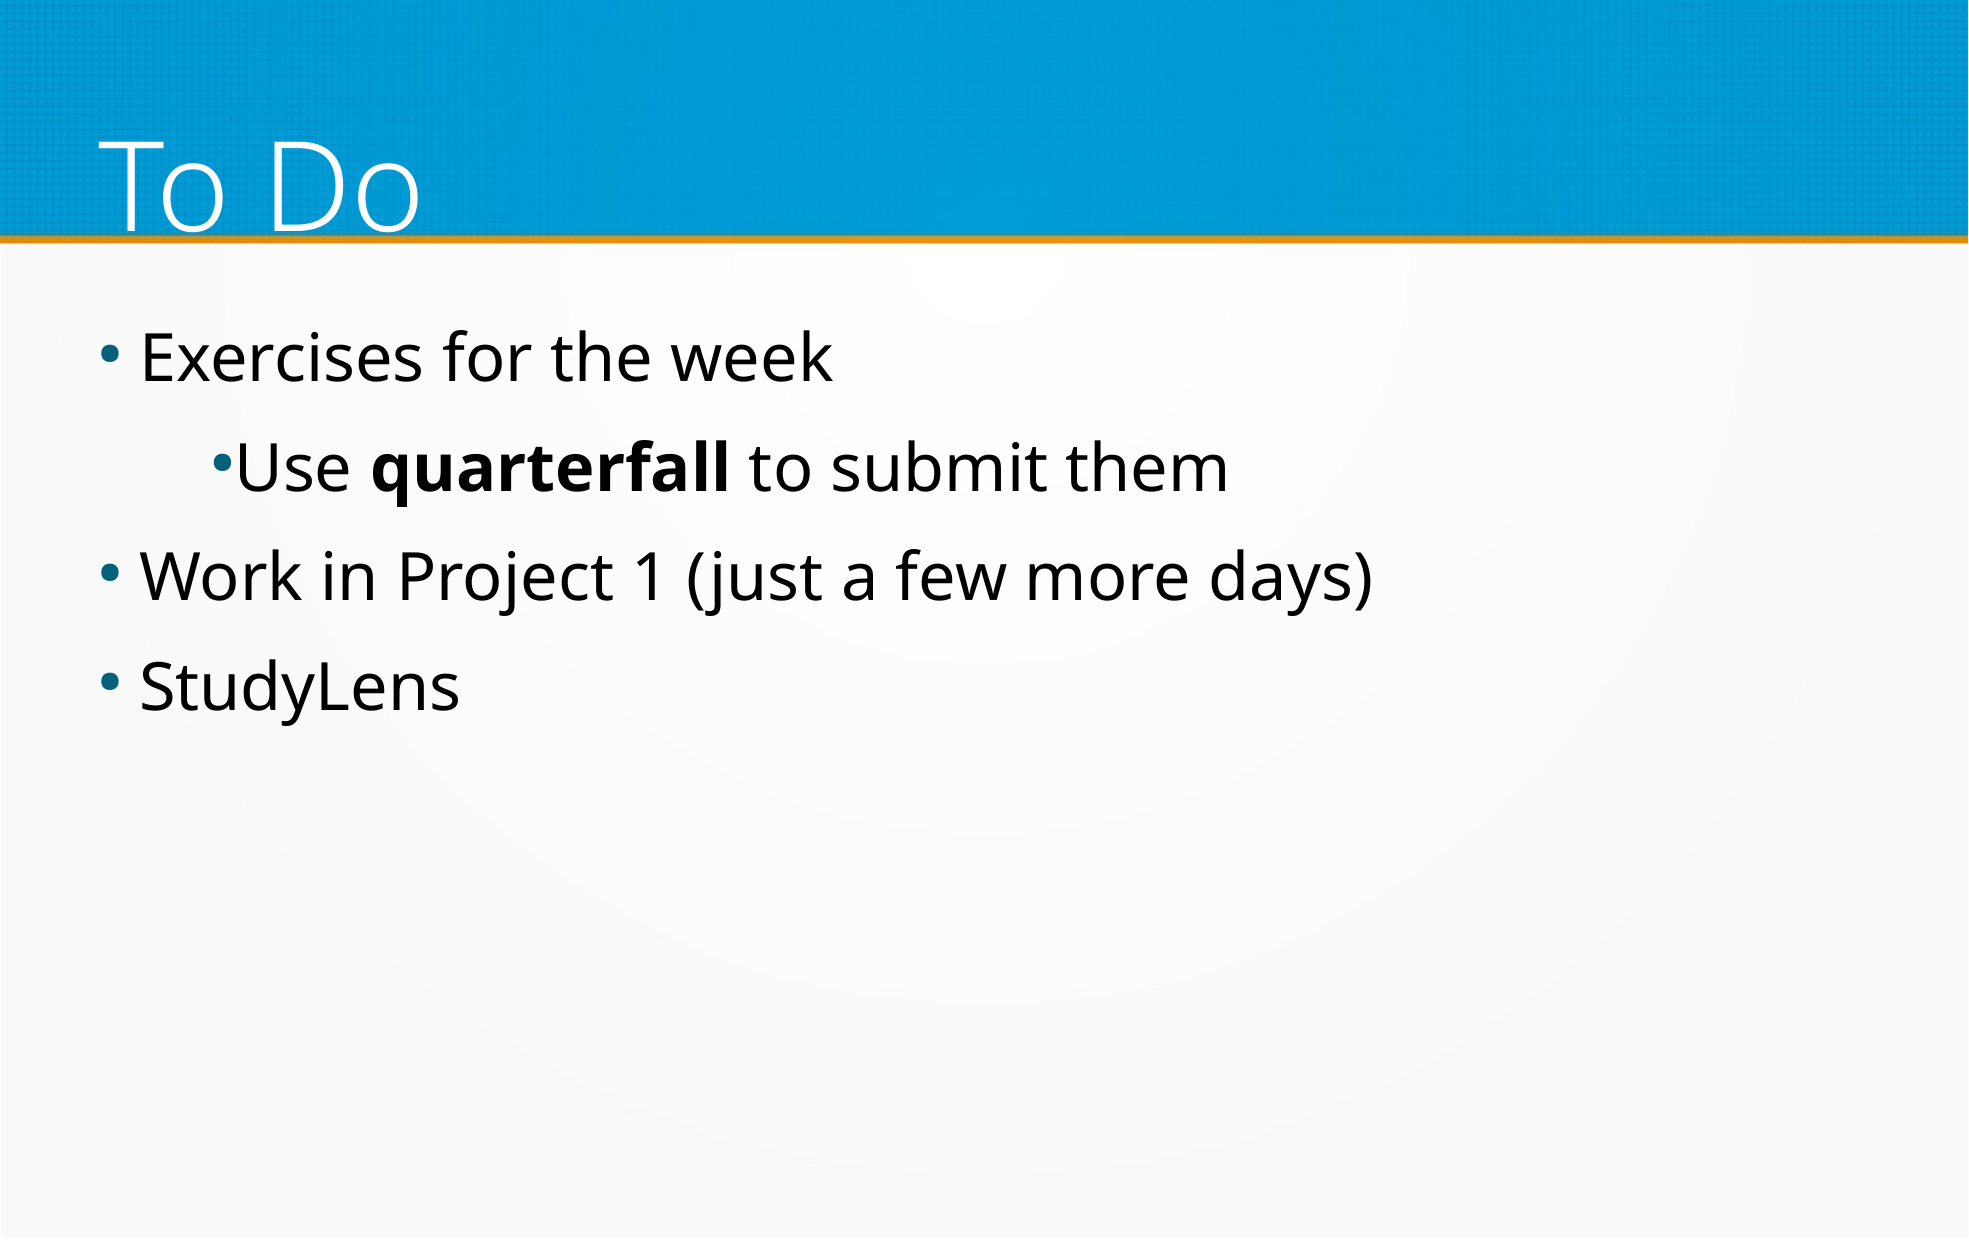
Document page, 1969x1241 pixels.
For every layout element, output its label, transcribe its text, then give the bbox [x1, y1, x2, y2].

list Exercises for the week Use quarterfall to submit them Work in Project 1 (just a few more days) StudyLens [98, 315, 1860, 1156]
title To Do [98, 49, 1870, 257]
picture [0, 233, 1969, 1241]
